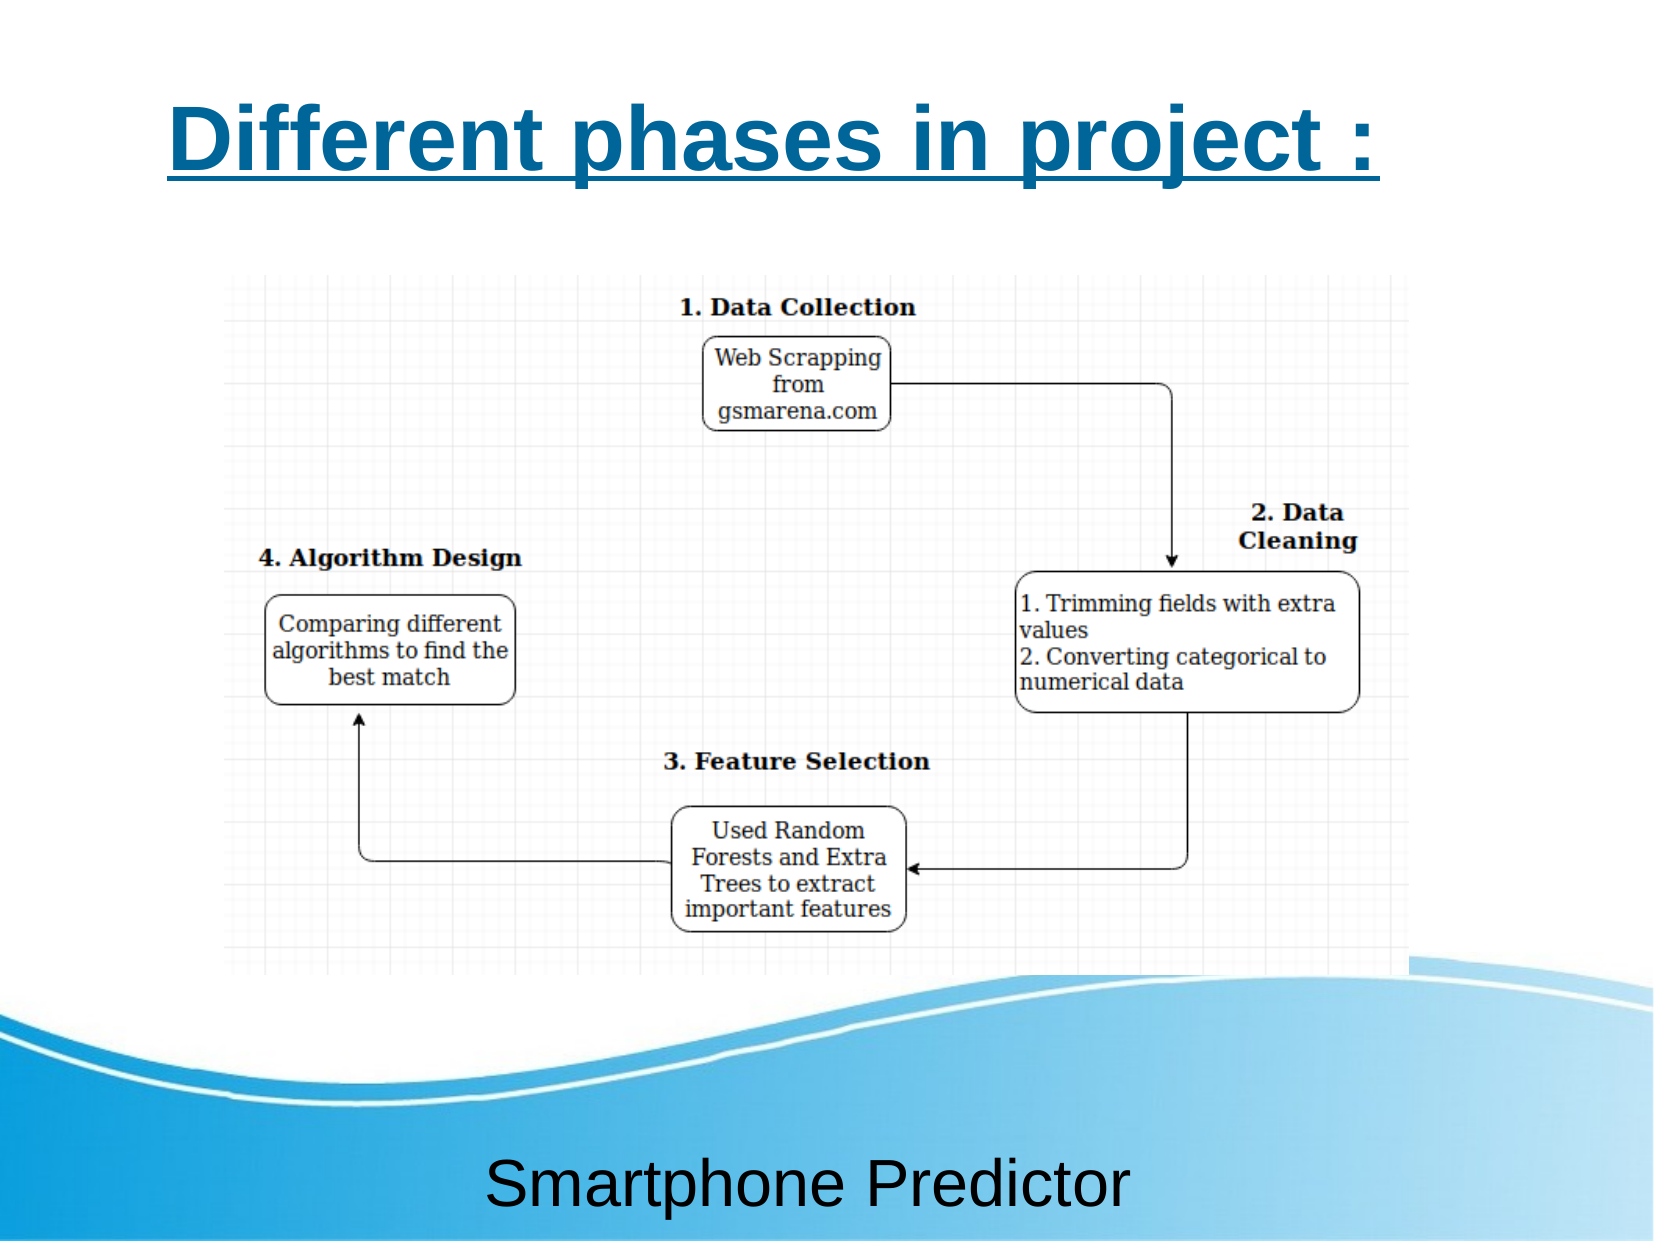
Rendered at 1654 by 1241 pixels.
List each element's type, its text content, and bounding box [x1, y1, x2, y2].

list Smartphone Predictor [413, 1145, 1264, 1231]
picture [0, 275, 1654, 1241]
title Different phases in project : [106, 35, 1441, 243]
